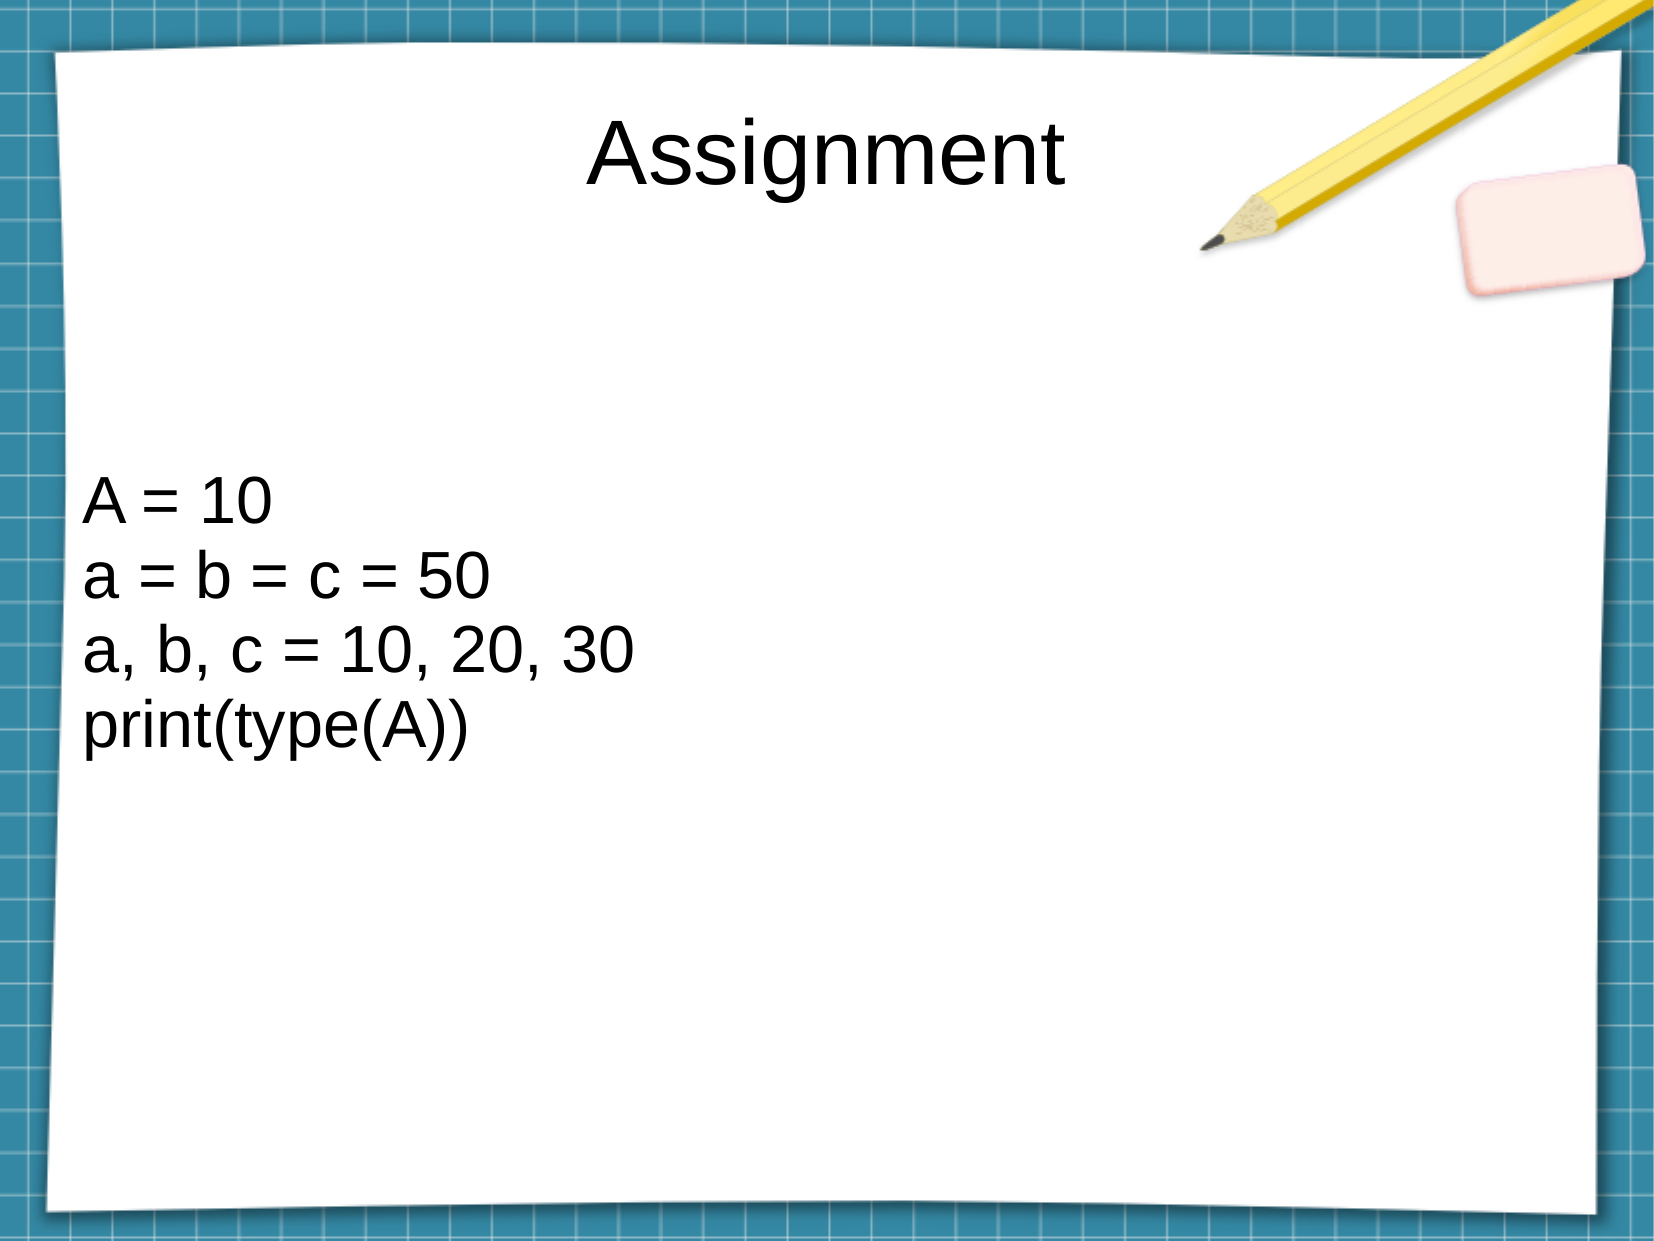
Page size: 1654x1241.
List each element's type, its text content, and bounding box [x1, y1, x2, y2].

title Assignment [82, 49, 1571, 257]
picture [0, 0, 1654, 1241]
subtitle A = 10 a = b = c = 50 a, b, c = 10, 20, 30 print(type(A)) [82, 290, 1571, 1010]
